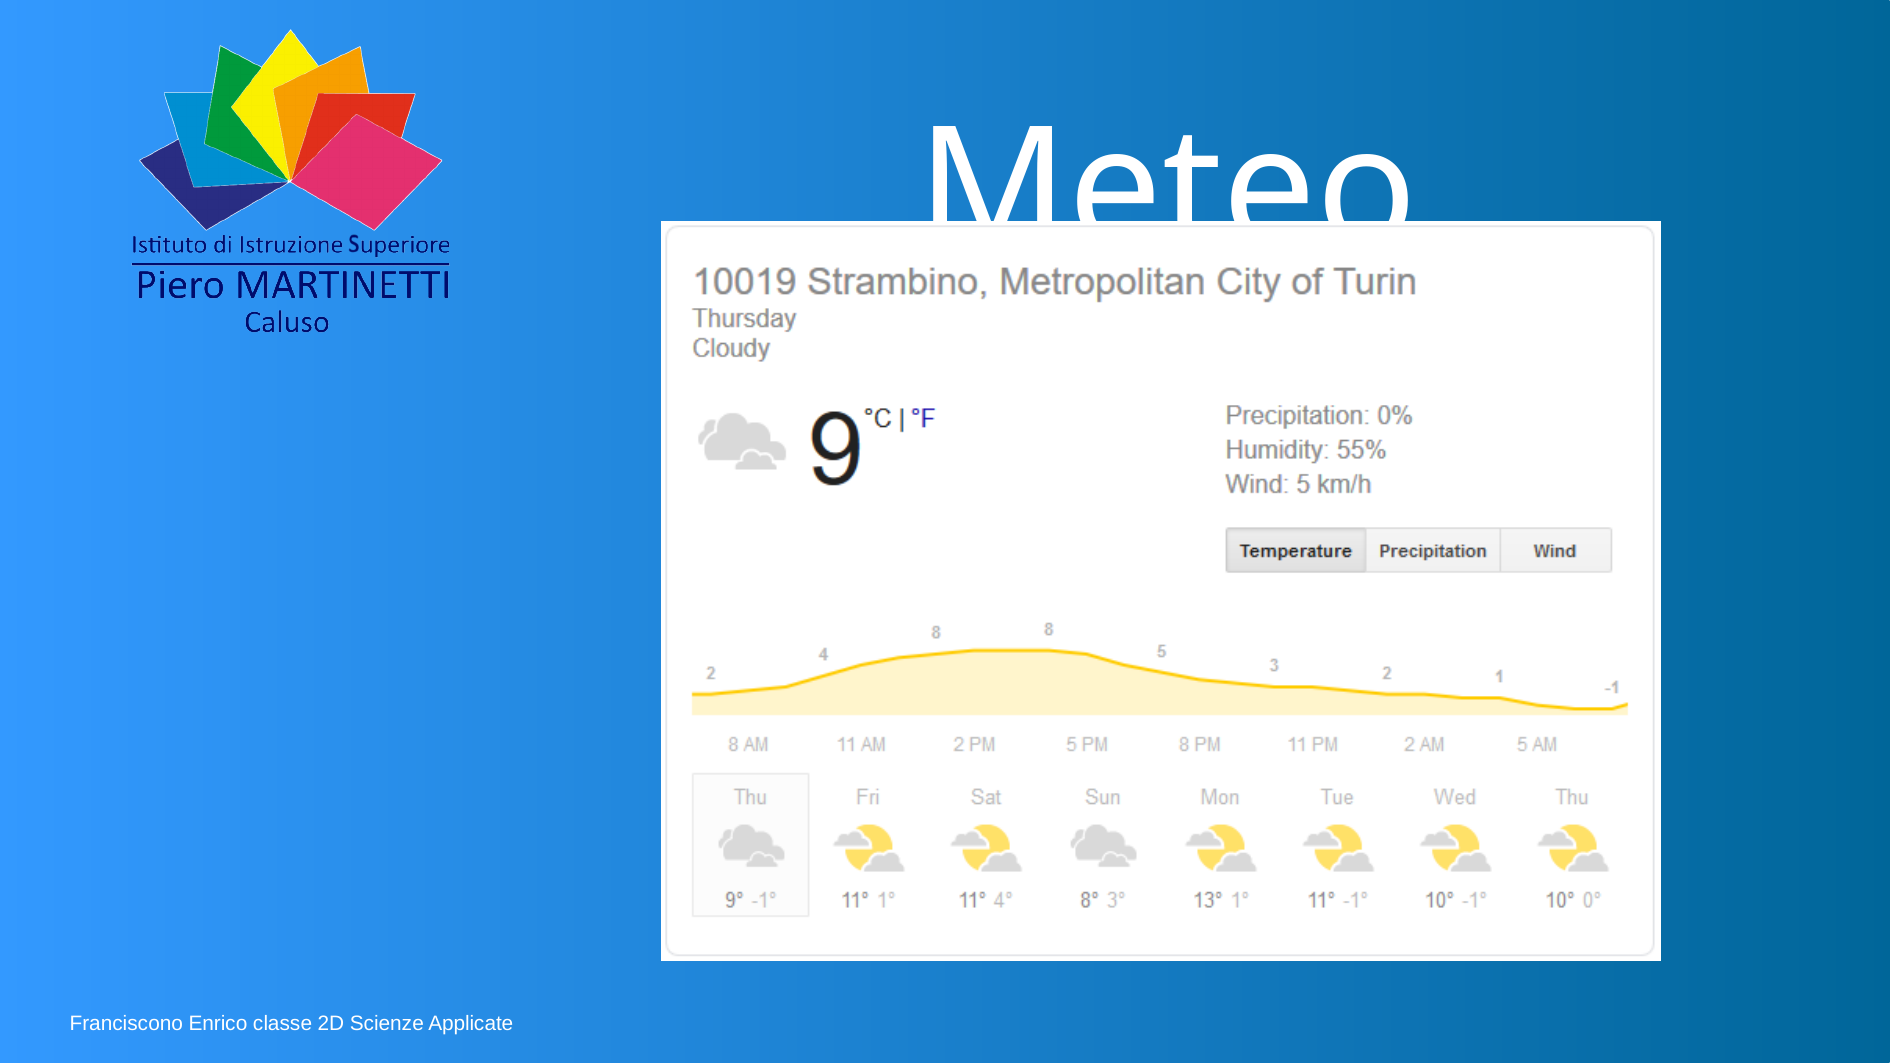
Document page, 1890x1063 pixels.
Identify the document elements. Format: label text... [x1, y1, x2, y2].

picture [0, 23, 591, 355]
text_box Meteo [591, 59, 1760, 268]
picture [661, 221, 1661, 961]
text_box Franciscono Enrico classe 2D Scienze Applicate [54, 1004, 628, 1063]
